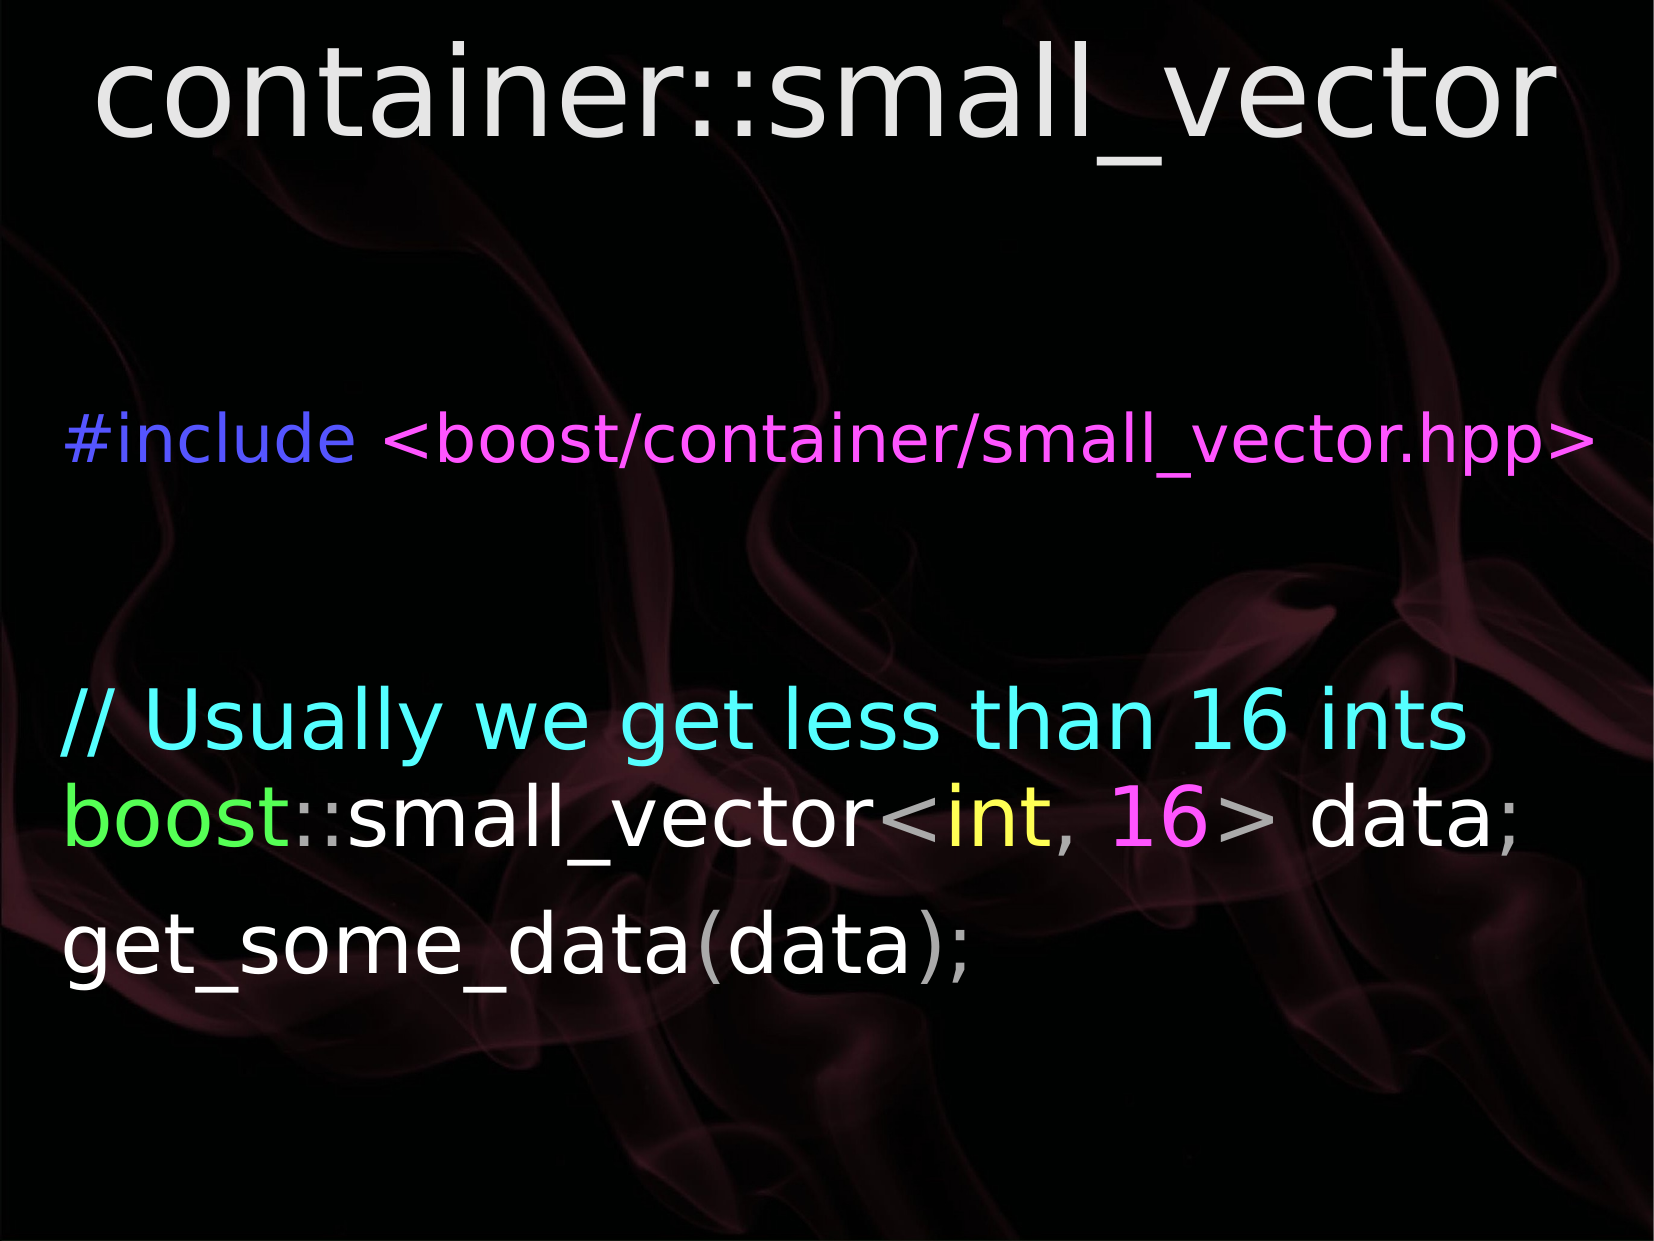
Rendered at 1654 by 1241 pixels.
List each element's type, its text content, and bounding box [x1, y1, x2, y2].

picture [0, 0, 1654, 1241]
title container::small_vector [30, 15, 1621, 171]
text_box #include <boost/container/small_vector.hpp> // Usually we get less than 16 ints boost::small_vector<int, 16> data; get_some_data(data); [60, 400, 1621, 994]
